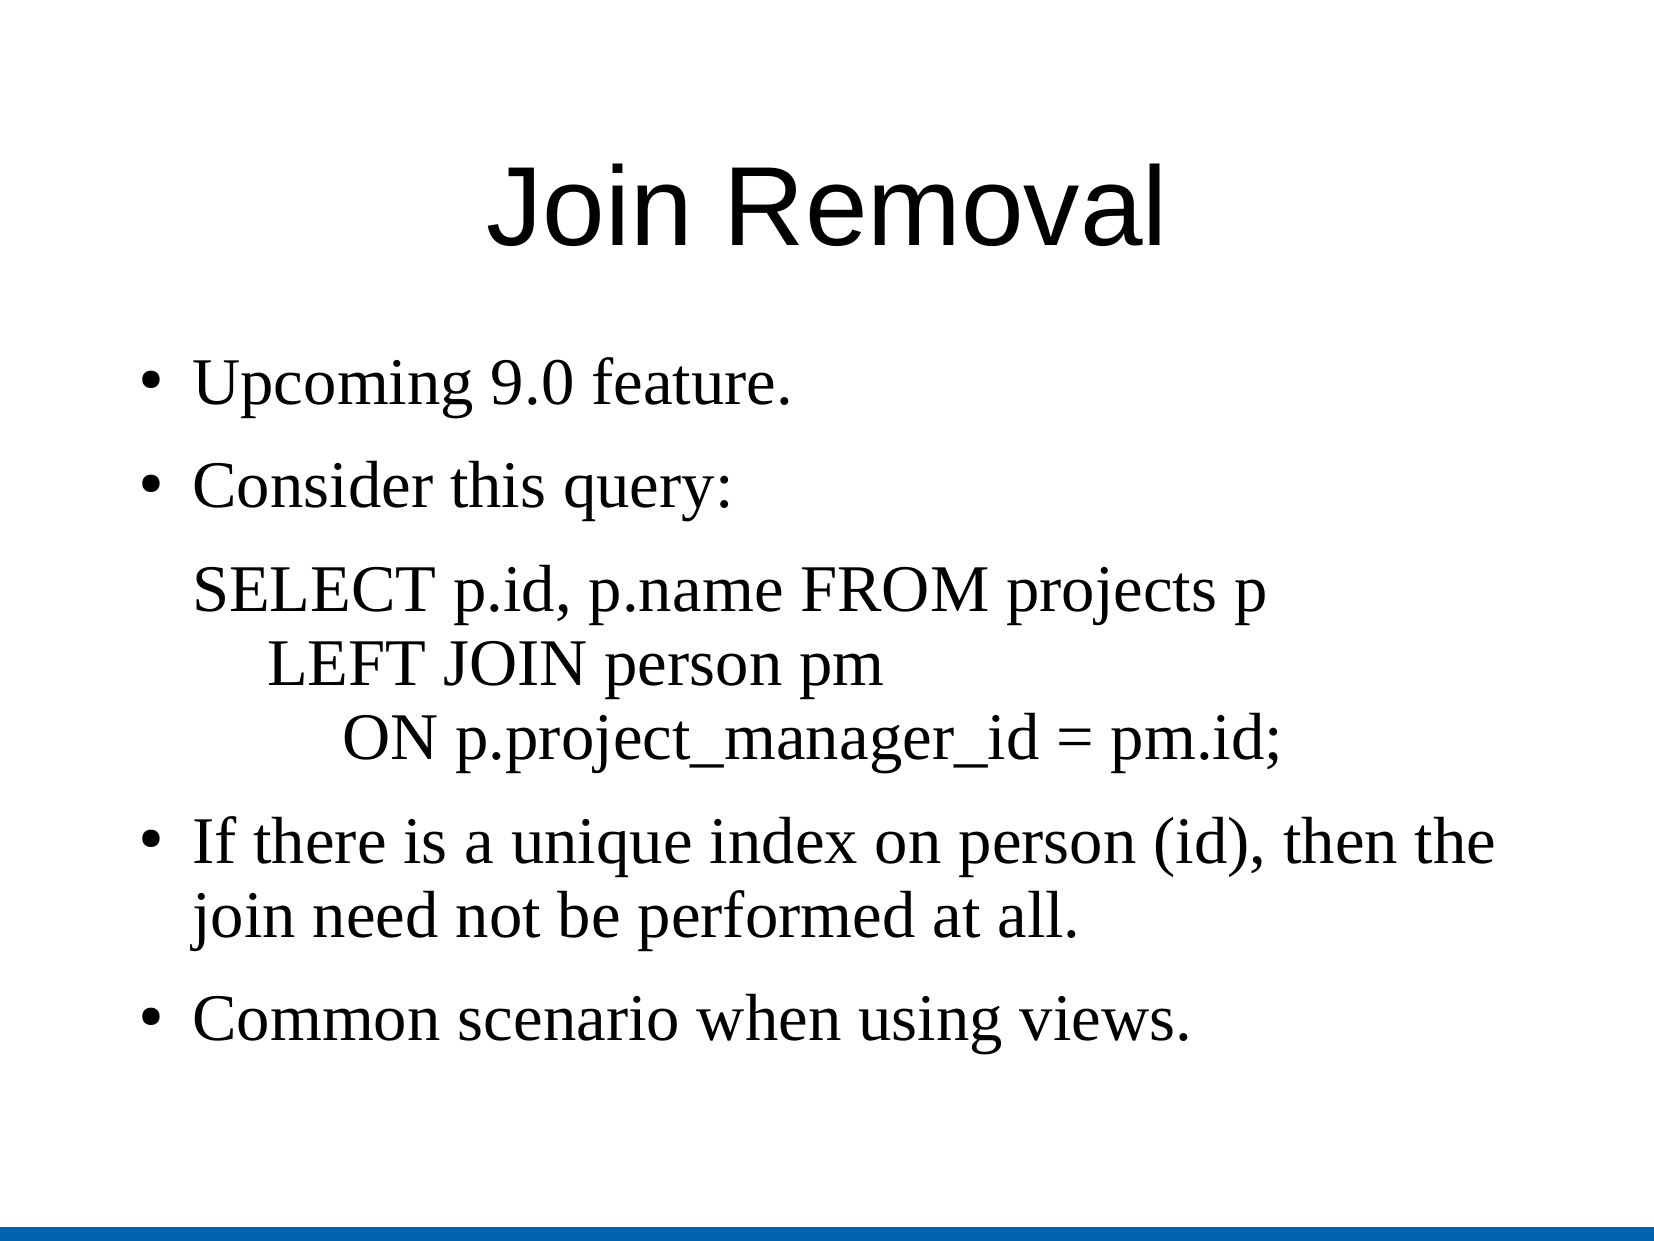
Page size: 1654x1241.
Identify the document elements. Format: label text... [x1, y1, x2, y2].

list Upcoming 9.0 feature. Consider this query: SELECT p.id, p.name FROM projects p LEFT JOIN person pm ON p.project_manager_id = pm.id; If there is a unique index on person (id), then the join need not be performed at all. Common scenario when using views. [121, 344, 1533, 1127]
title Join Removal [121, 102, 1533, 311]
